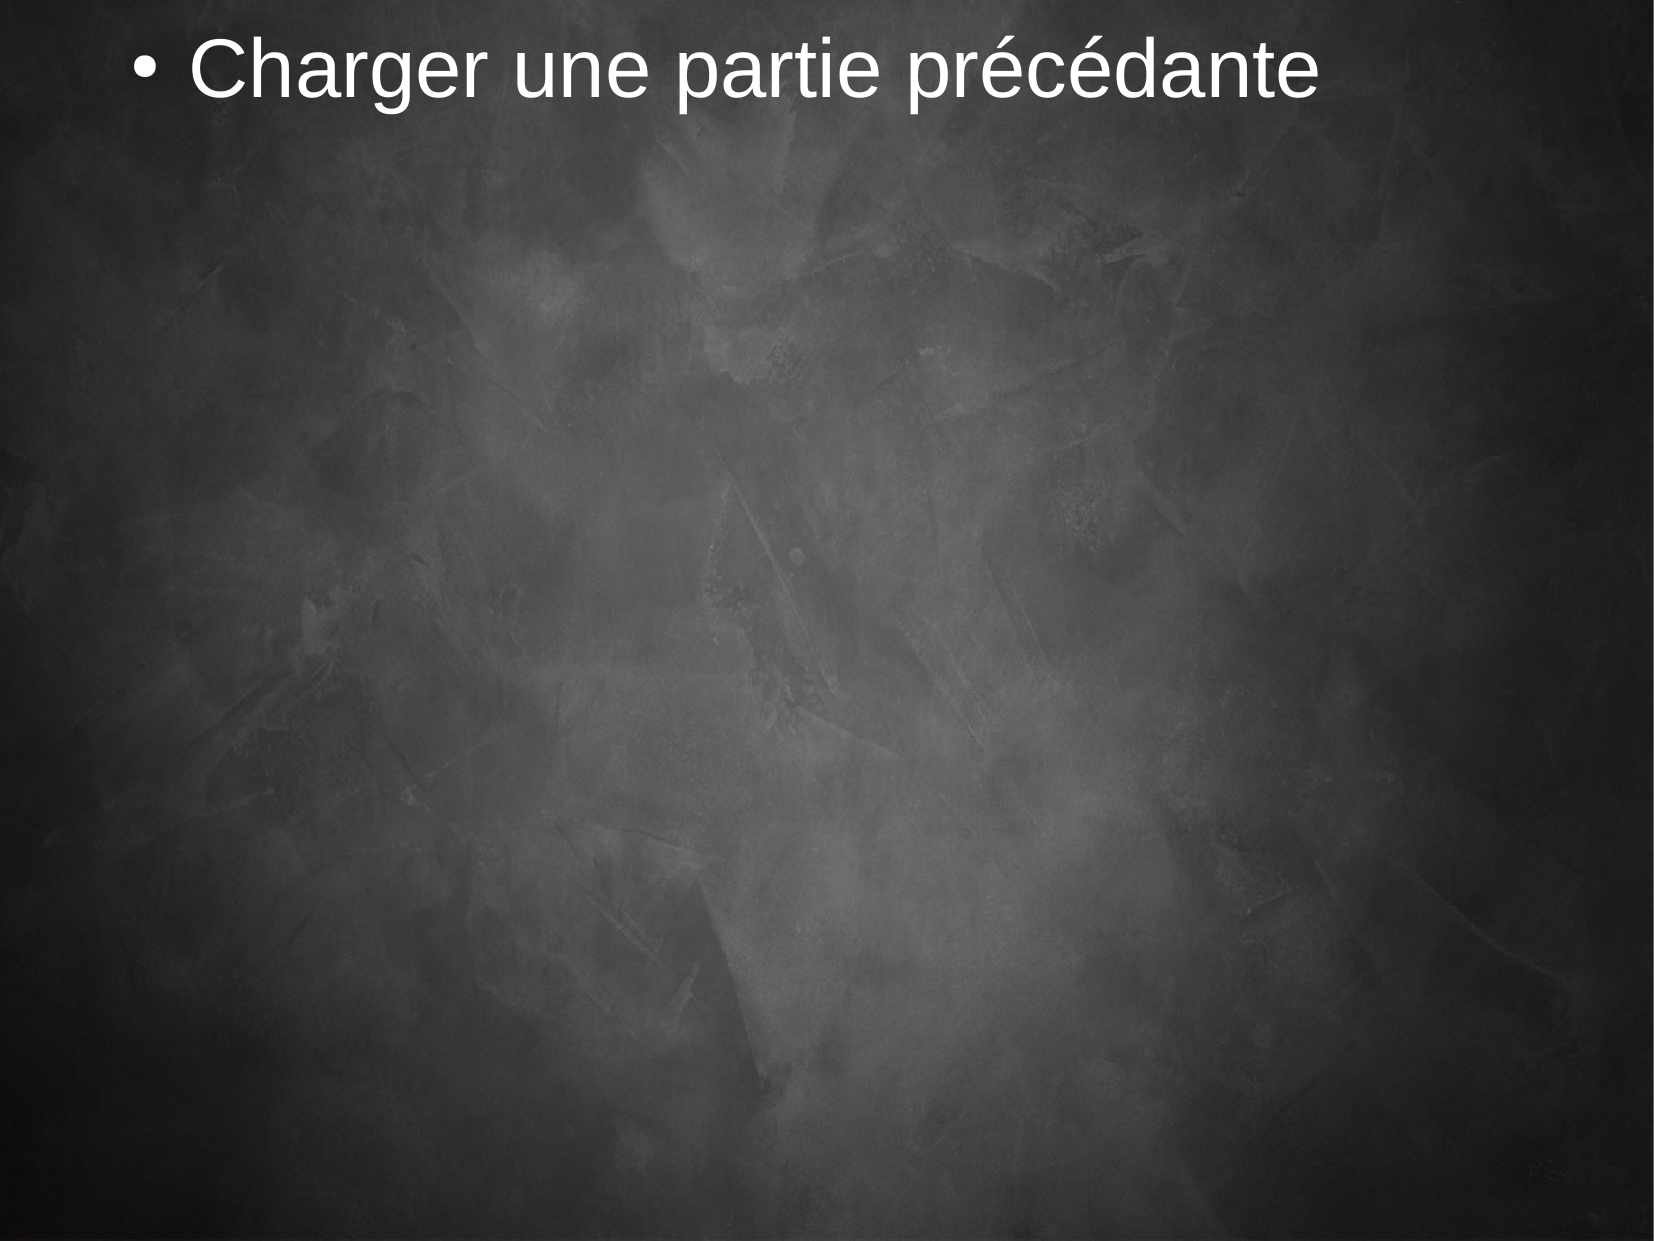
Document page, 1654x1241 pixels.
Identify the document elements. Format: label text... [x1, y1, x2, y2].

title Charger une partie précédante [106, 0, 1347, 163]
picture [0, 0, 1654, 1241]
